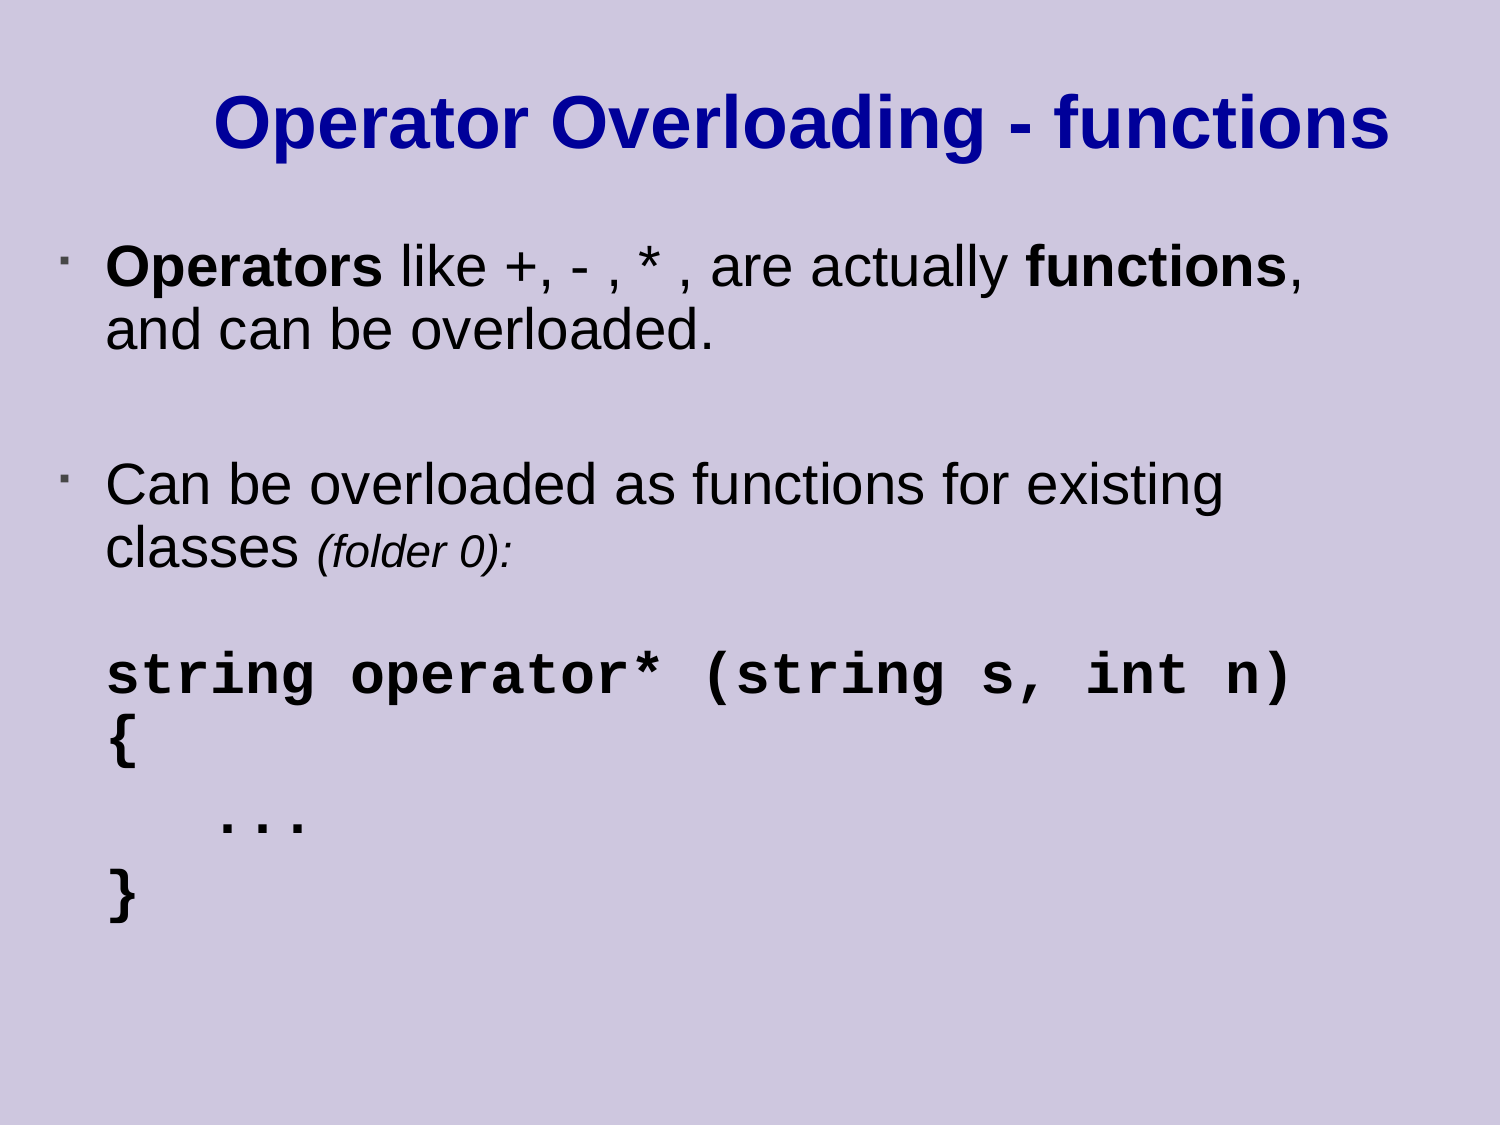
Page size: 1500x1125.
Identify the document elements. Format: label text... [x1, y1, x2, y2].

title Operator Overloading - functions [198, 17, 1468, 220]
list Operators like +, - , * , are actually functions, and can be overloaded. Can be overloaded as functions for existing classes (folder 0): string operator* (string s, int n) { ... } [43, 229, 1329, 932]
